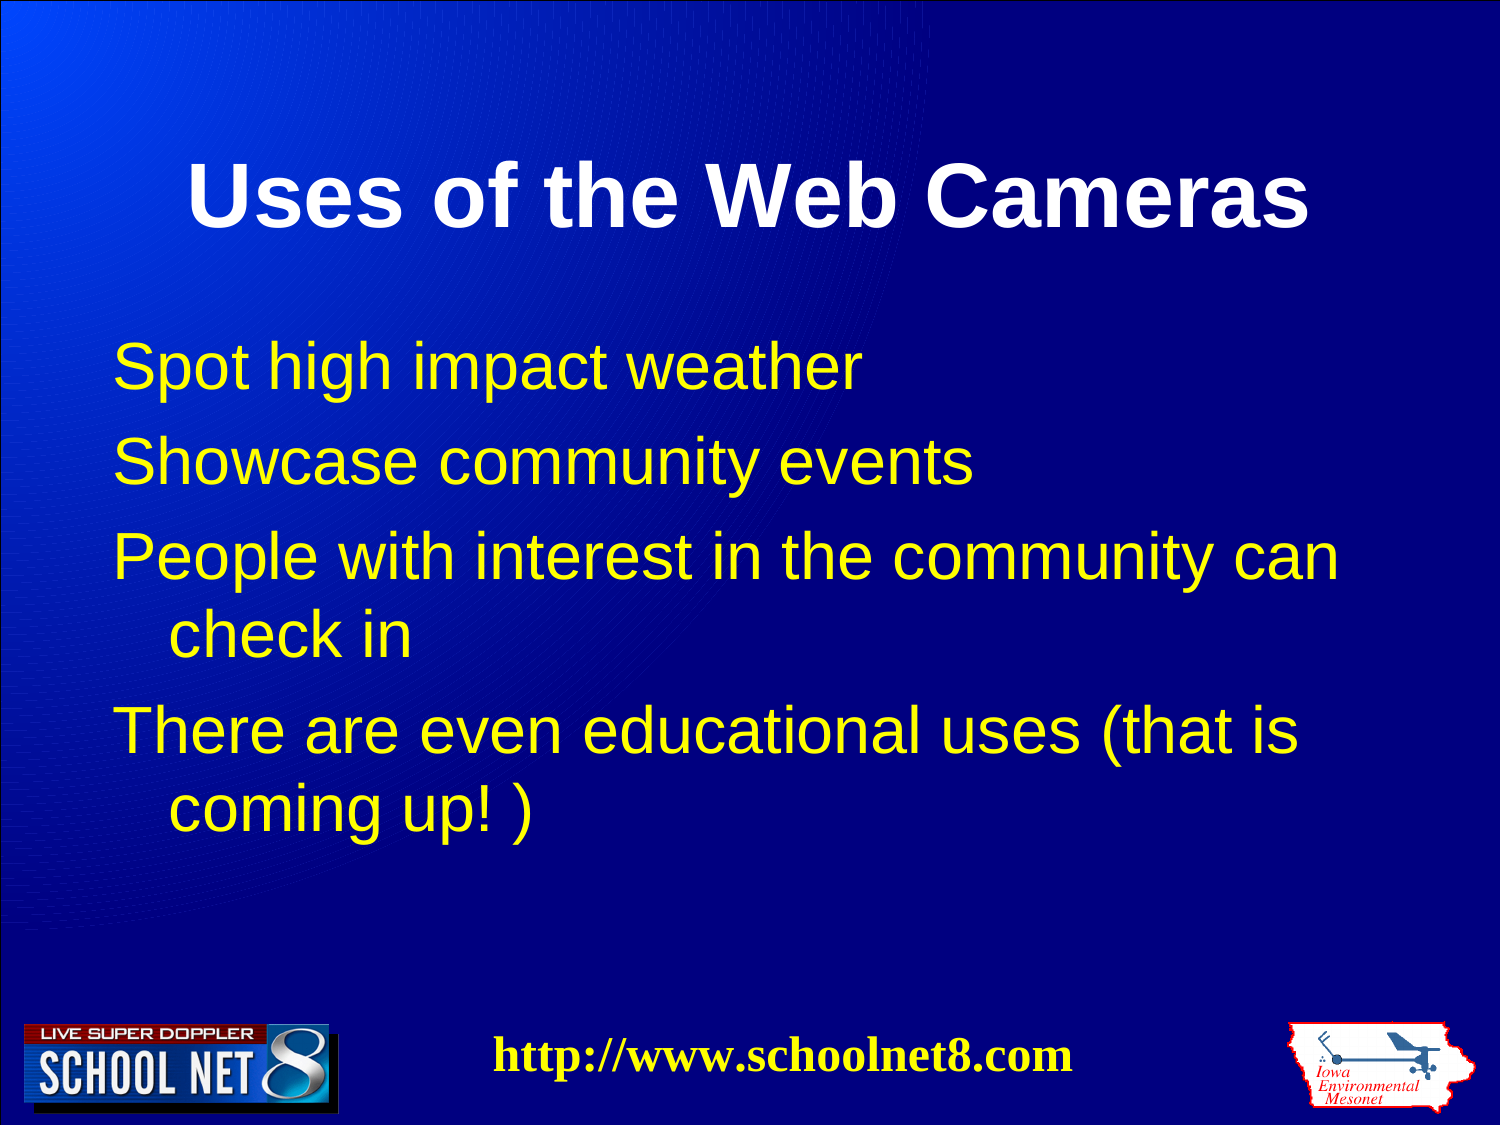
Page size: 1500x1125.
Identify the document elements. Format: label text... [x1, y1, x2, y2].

picture [1287, 1021, 1476, 1114]
title Uses of the Web Cameras [112, 78, 1388, 309]
list Spot high impact weather Showcase community events People with interest in the community can check in There are even educational uses (that is coming up! ) [112, 324, 1388, 1001]
picture [24, 1024, 329, 1103]
